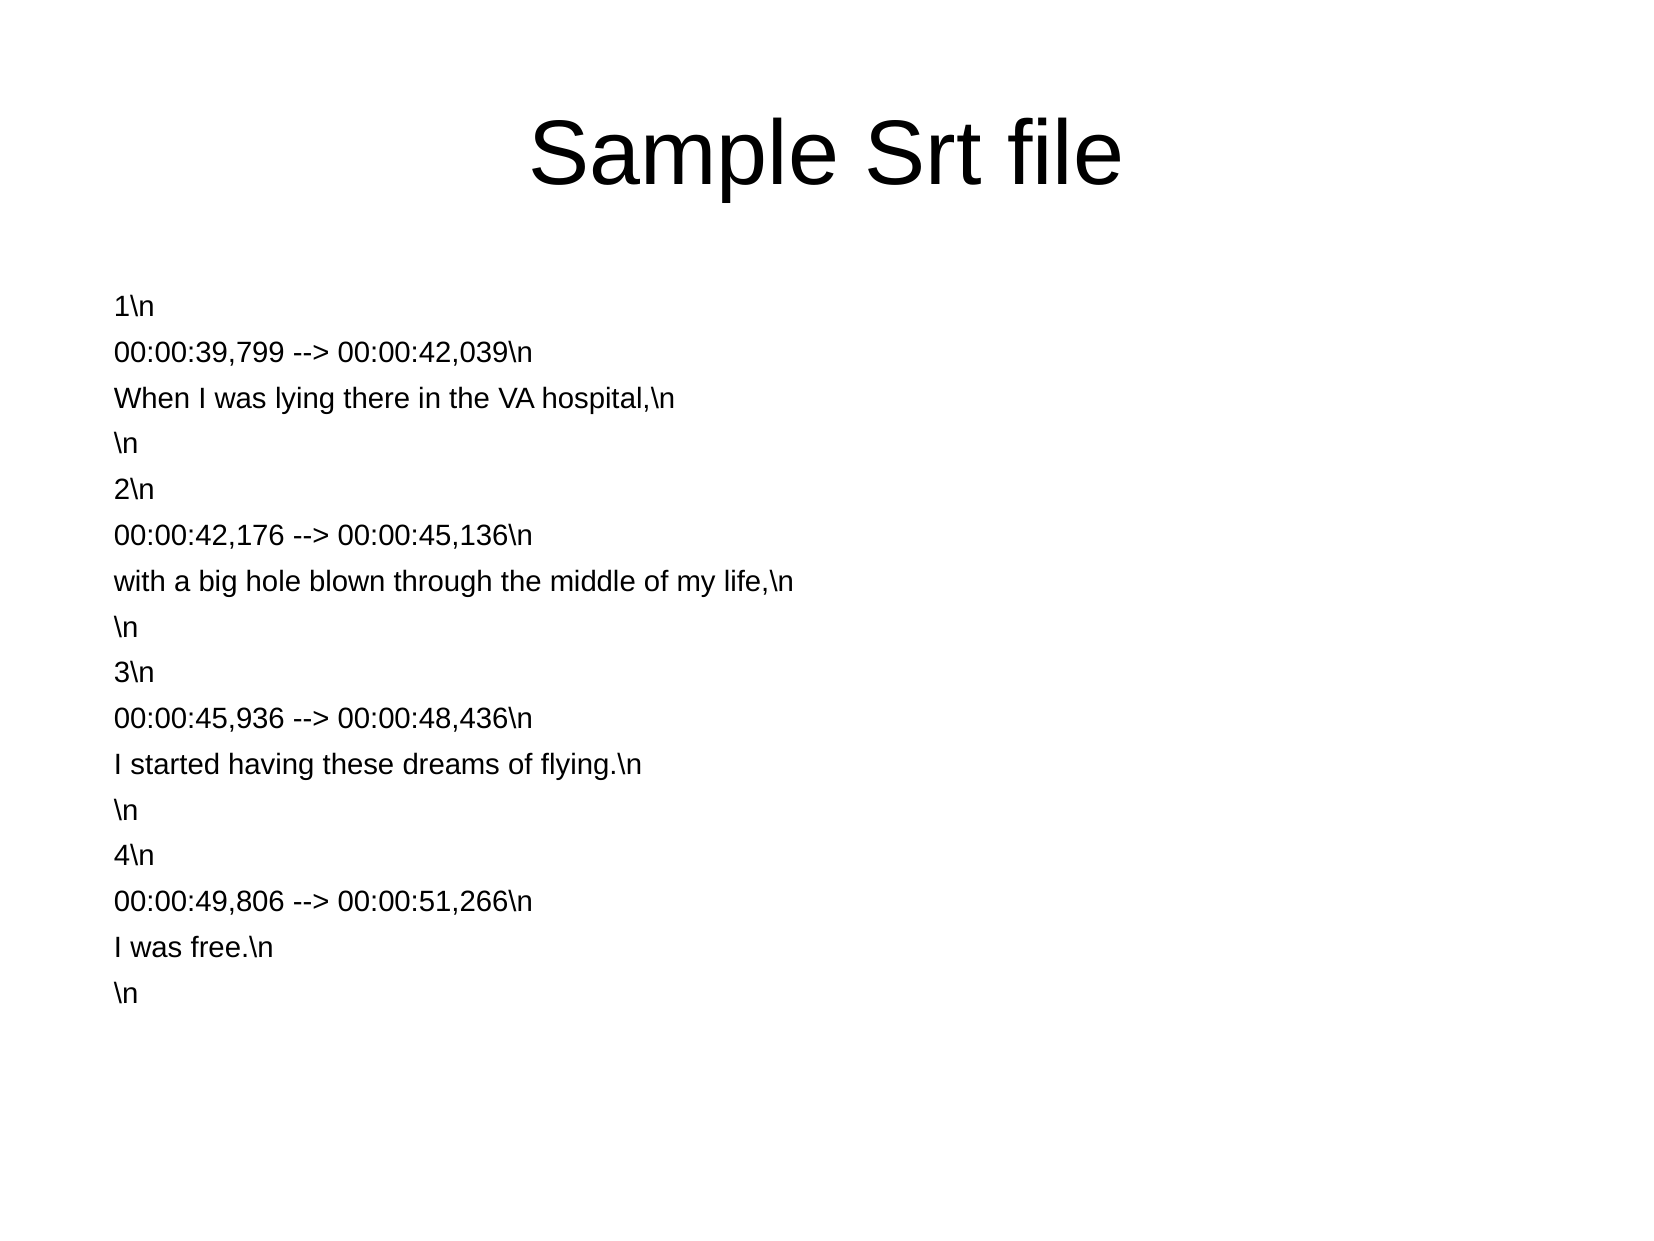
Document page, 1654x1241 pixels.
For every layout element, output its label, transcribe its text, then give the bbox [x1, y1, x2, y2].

title Sample Srt file [82, 49, 1571, 257]
list 1\n 00:00:39,799 --> 00:00:42,039\n When I was lying there in the VA hospital,\n \n 2\n 00:00:42,176 --> 00:00:45,136\n with a big hole blown through the middle of my life,\n \n 3\n 00:00:45,936 --> 00:00:48,436\n I started having these dreams of flying.\n \n 4\n 00:00:49,806 --> 00:00:51,266\n I was free.\n \n [82, 290, 1571, 1010]
